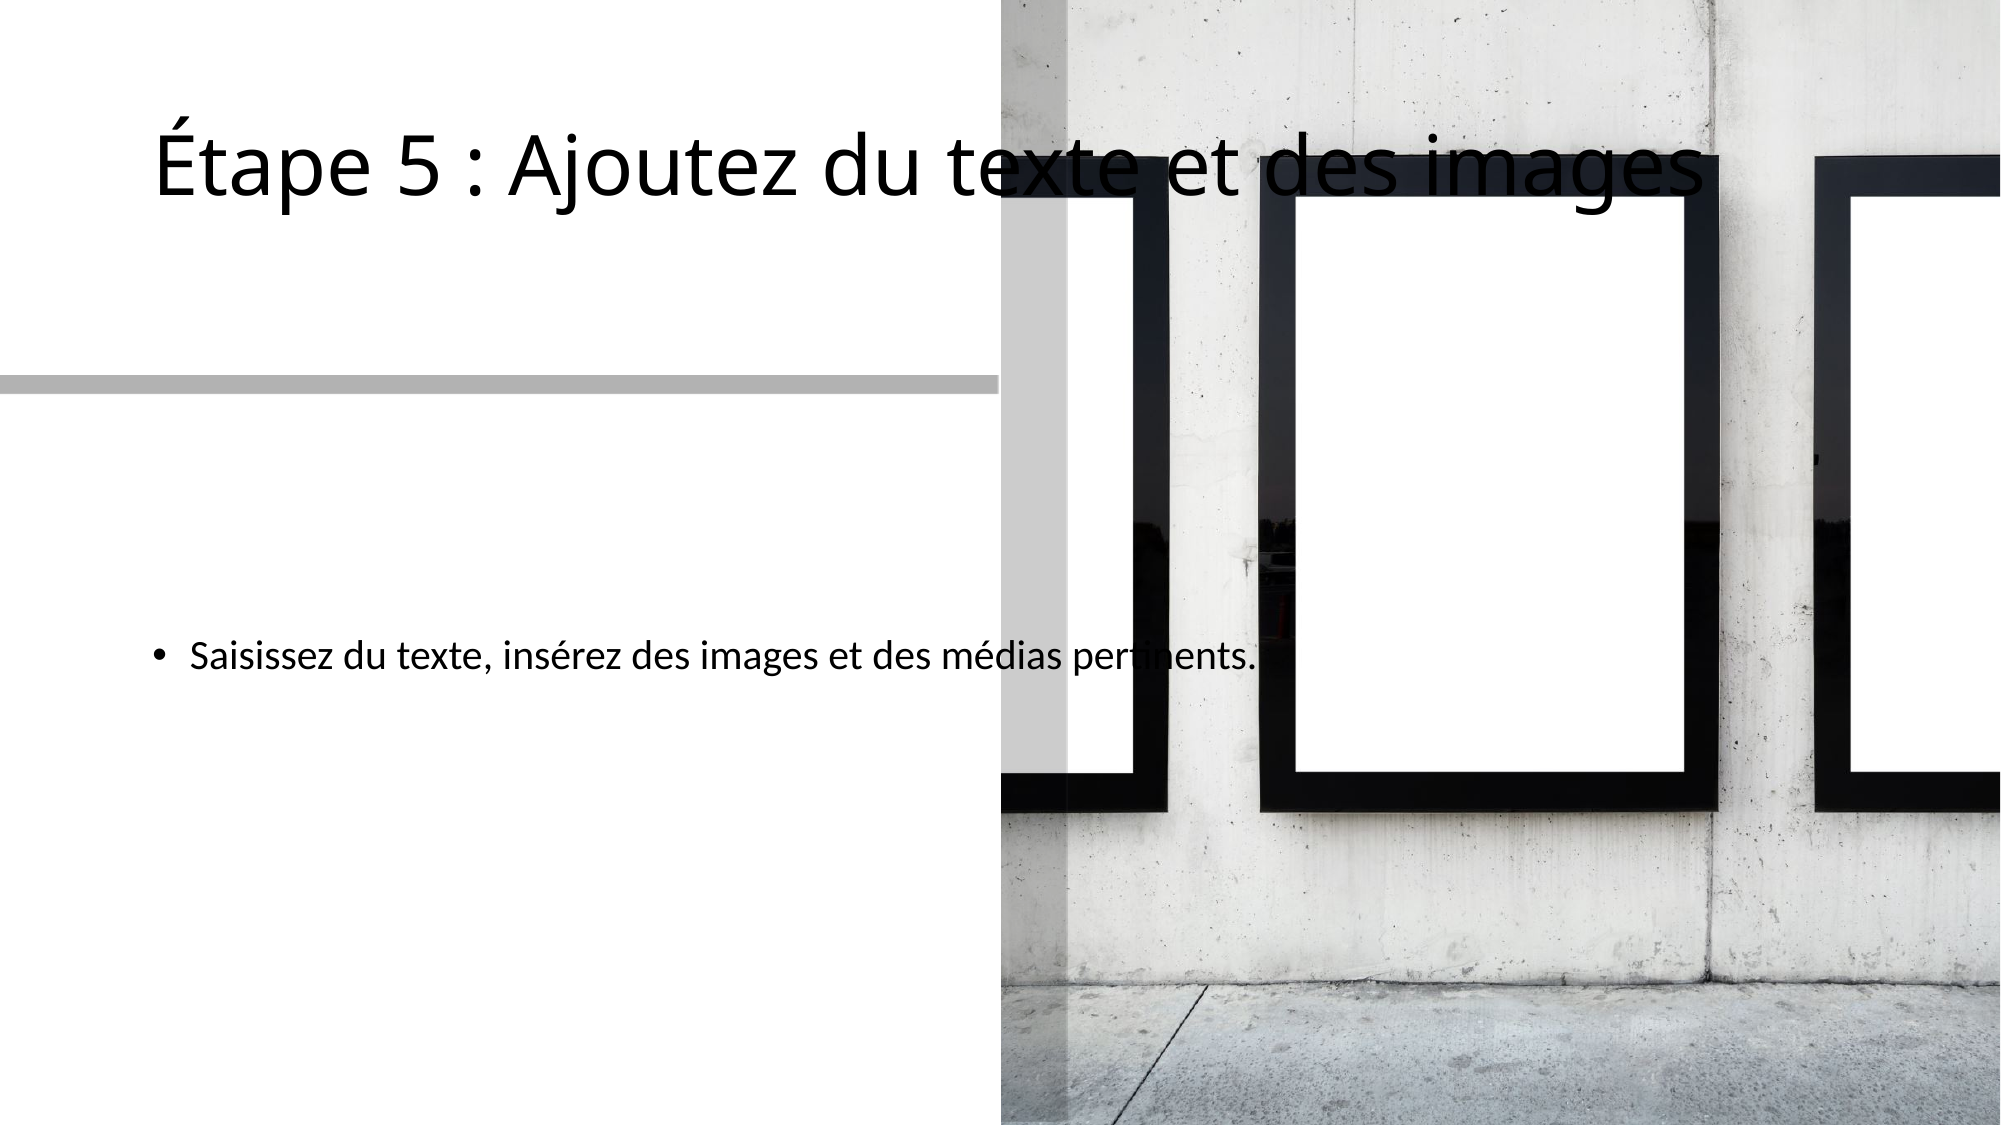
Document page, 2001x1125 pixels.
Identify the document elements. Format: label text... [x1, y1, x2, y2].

text_box [988, 174, 1001, 189]
list Saisissez du texte, insérez des images et des médias pertinents. [124, 473, 890, 1027]
picture [1001, 652, 1009, 666]
text_box [0, 0, 1001, 1125]
picture [1001, 156, 1011, 168]
picture [1001, 0, 2000, 1125]
title Étape 5 : Ajoutez du texte et des images [124, 53, 909, 322]
text_box [988, 156, 1001, 168]
